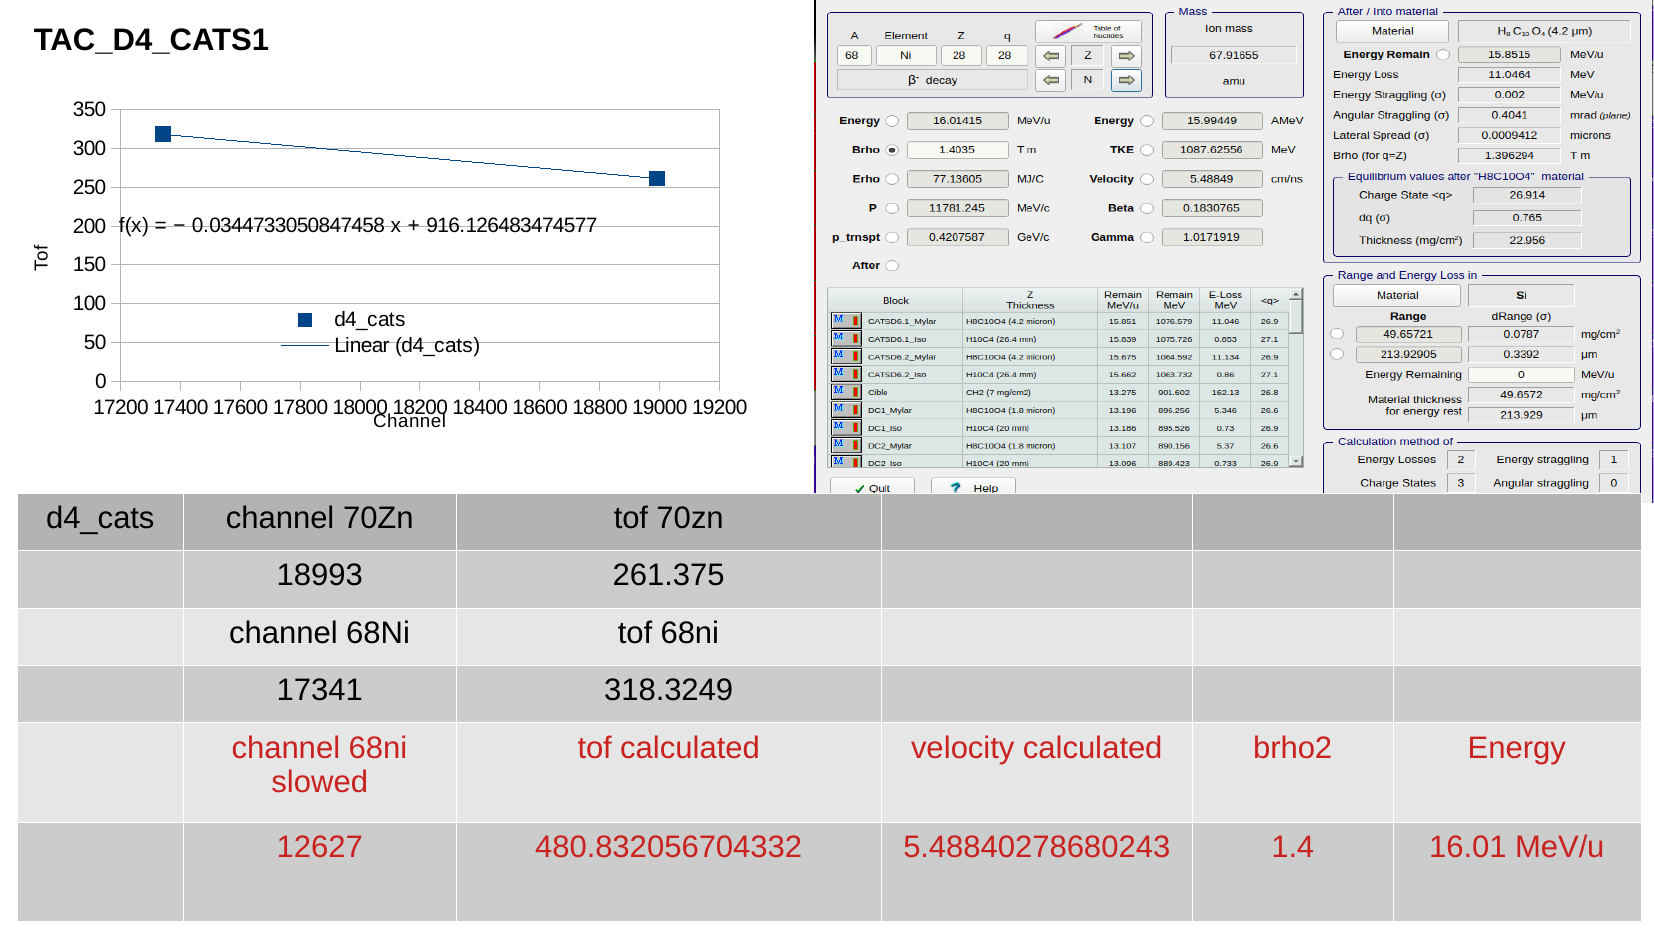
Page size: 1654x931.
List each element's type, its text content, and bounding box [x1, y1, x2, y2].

table_header d4_cats [18, 494, 183, 550]
table_cell 1.4 [1193, 823, 1393, 921]
table_cell [882, 551, 1192, 608]
table_cell [1193, 551, 1393, 608]
table_cell [18, 551, 183, 608]
table_cell [18, 723, 183, 822]
table_cell [1394, 609, 1641, 665]
table_cell [1193, 609, 1393, 665]
table_cell [1193, 666, 1393, 722]
table_cell velocity calculated [882, 723, 1192, 822]
table_cell 261.375 [457, 551, 881, 608]
table_cell tof calculated [457, 723, 881, 822]
picture [814, 0, 1654, 503]
table_cell channel 68ni slowed [184, 723, 456, 822]
table_cell brho2 [1193, 723, 1393, 822]
table_cell 16.01 MeV/u [1394, 823, 1641, 921]
table_cell 17341 [184, 666, 456, 722]
table_cell [882, 666, 1192, 722]
table_cell Energy [1394, 723, 1641, 822]
table_cell channel 68Ni [184, 609, 456, 665]
table_cell [18, 823, 183, 921]
table_header [882, 494, 1192, 550]
table_cell [1394, 666, 1641, 722]
table_cell 480.832056704332 [457, 823, 881, 921]
text_box TAC_D4_CATS1 [18, 15, 664, 110]
table_cell [18, 666, 183, 722]
table_cell tof 68ni [457, 609, 881, 665]
table_cell 18993 [184, 551, 456, 608]
table_cell [882, 609, 1192, 665]
table_header [1193, 494, 1393, 550]
table_header [1394, 494, 1641, 550]
table_cell [1394, 551, 1641, 608]
table_cell [18, 609, 183, 665]
chart [18, 93, 766, 438]
table_header tof 70zn [457, 494, 881, 550]
table_cell 12627 [184, 823, 456, 921]
table_cell 5.48840278680243 [882, 823, 1192, 921]
table_cell 318.3249 [457, 666, 881, 722]
table_header channel 70Zn [184, 494, 456, 550]
